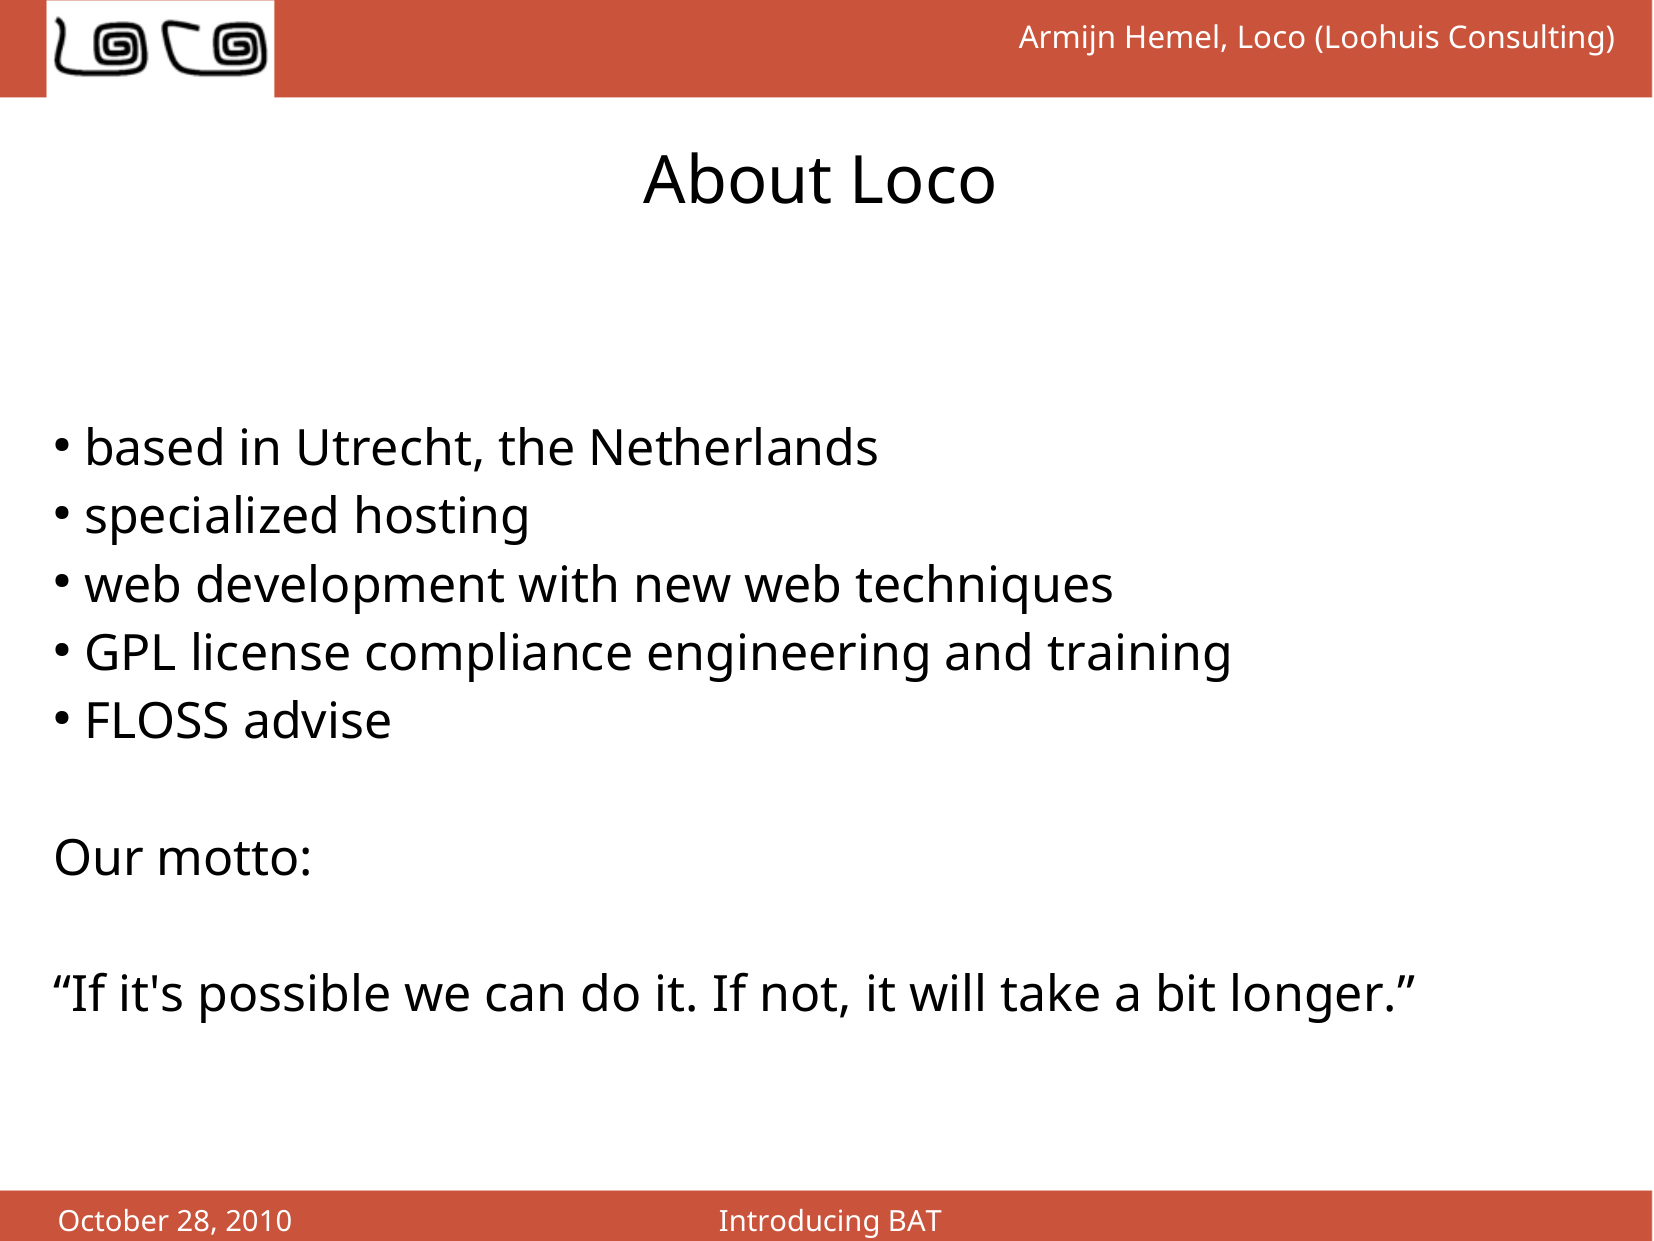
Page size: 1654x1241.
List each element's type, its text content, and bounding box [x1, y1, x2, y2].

subtitle based in Utrecht, the Netherlands specialized hosting web development with new web techniques GPL license compliance engineering and training FLOSS advise Our motto: “If it's possible we can do it. If not, it will take a bit longer.” [53, 265, 1595, 1173]
picture [0, 0, 1654, 1241]
title About Loco [47, 125, 1595, 229]
